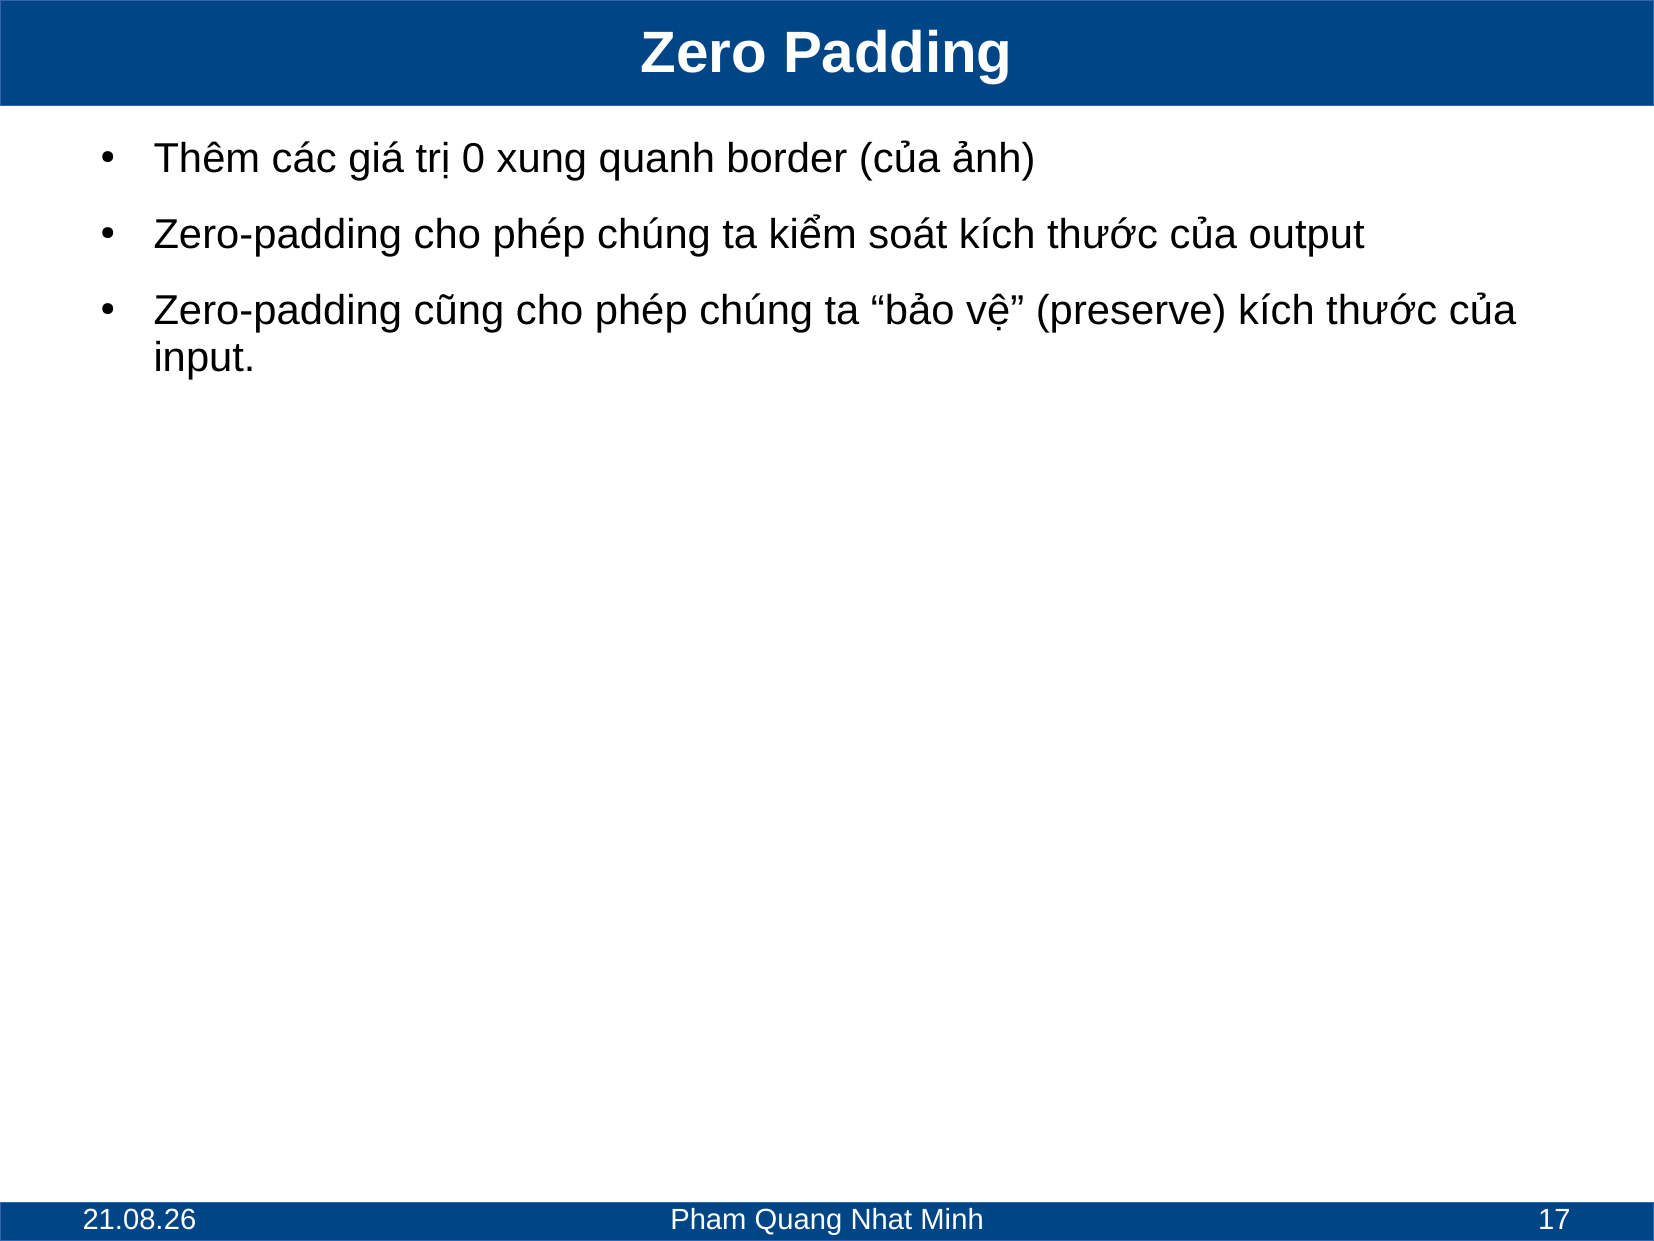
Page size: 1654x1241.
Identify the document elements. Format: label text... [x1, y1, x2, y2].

title Zero Padding [0, 0, 1654, 106]
list Thêm các giá trị 0 xung quanh border (của ảnh) Zero-padding cho phép chúng ta kiểm soát kích thước của output Zero-padding cũng cho phép chúng ta “bảo vệ” (preserve) kích thước của input. [82, 135, 1571, 855]
